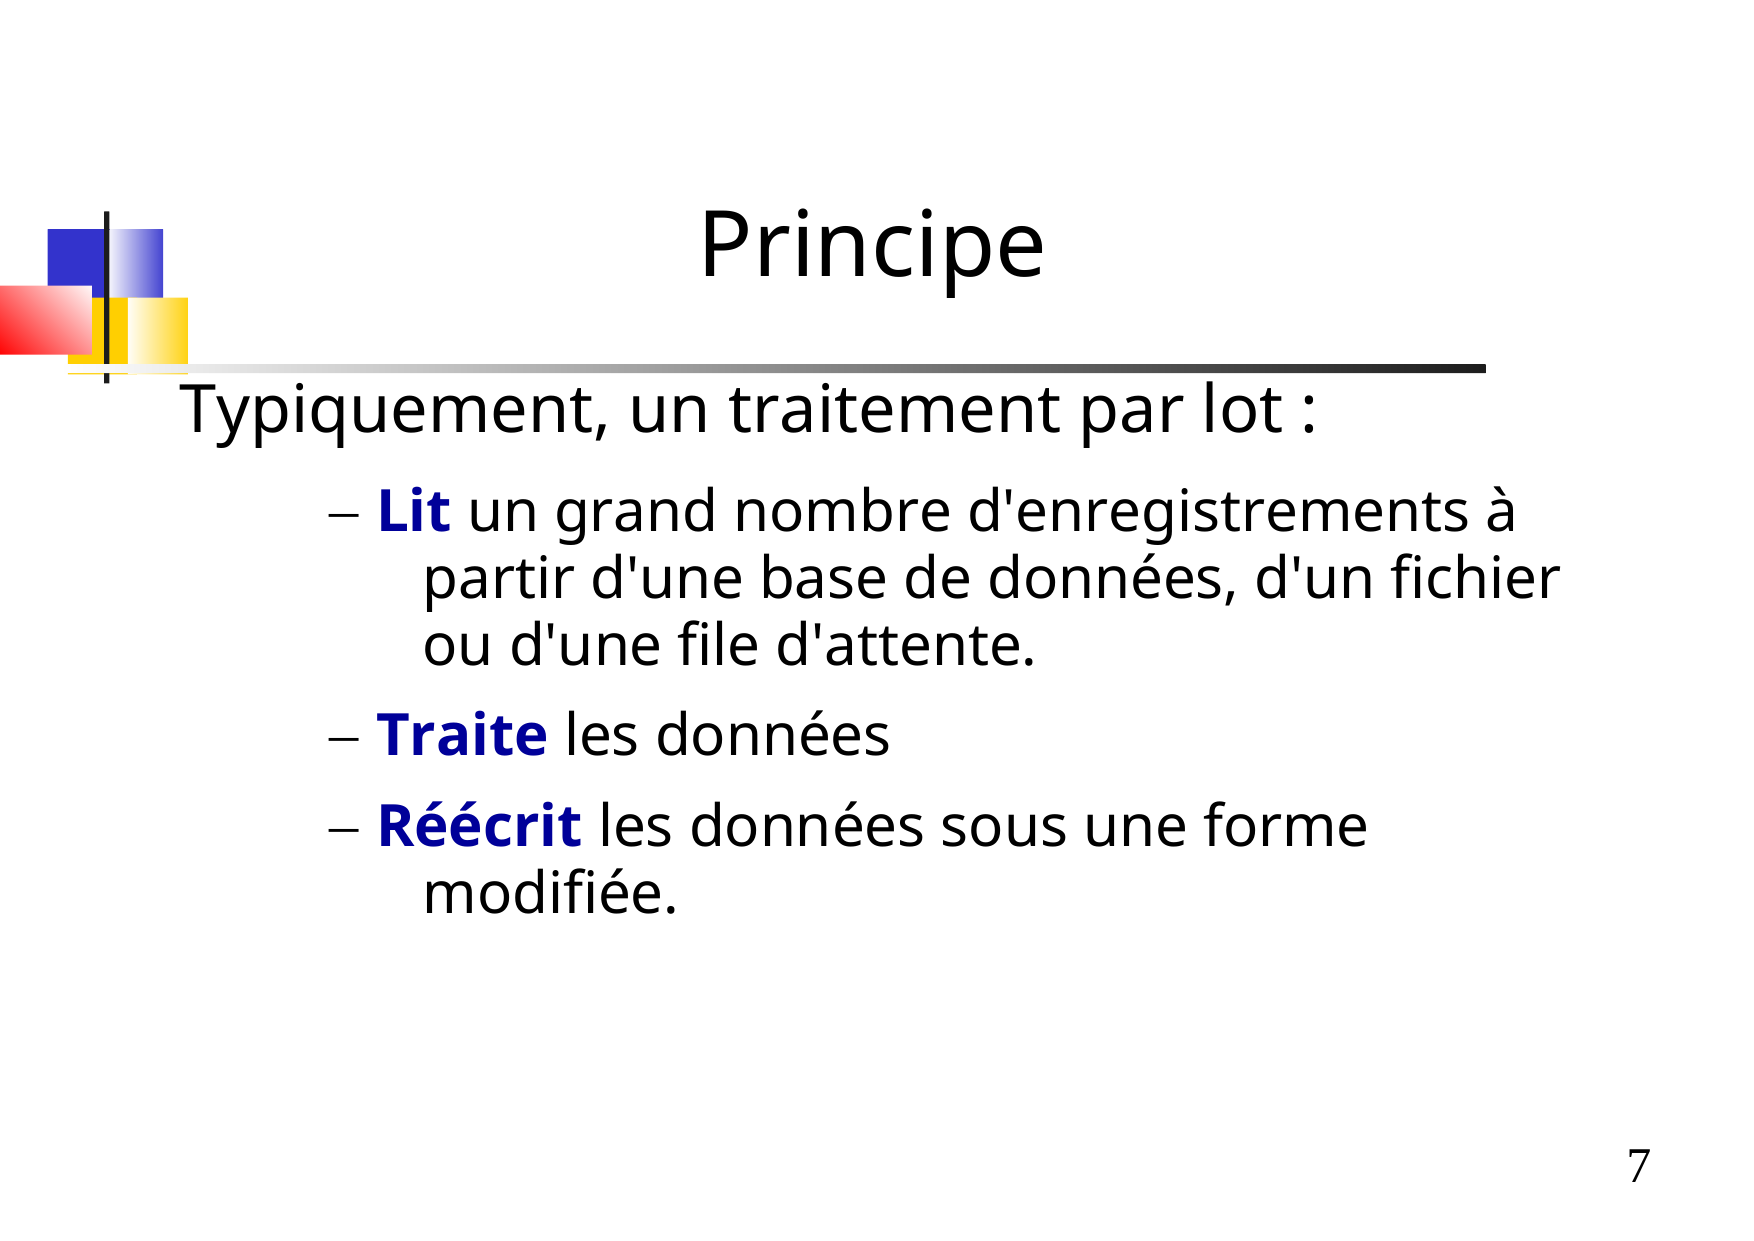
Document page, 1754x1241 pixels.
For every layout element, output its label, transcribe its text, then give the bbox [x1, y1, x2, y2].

list Typiquement, un traitement par lot : Lit un grand nombre d'enregistrements à partir d'une base de données, d'un fichier ou d'une file d'attente. Traite les données Réécrit les données sous une forme modifiée. [179, 371, 1567, 1091]
title Principe [179, 139, 1567, 351]
